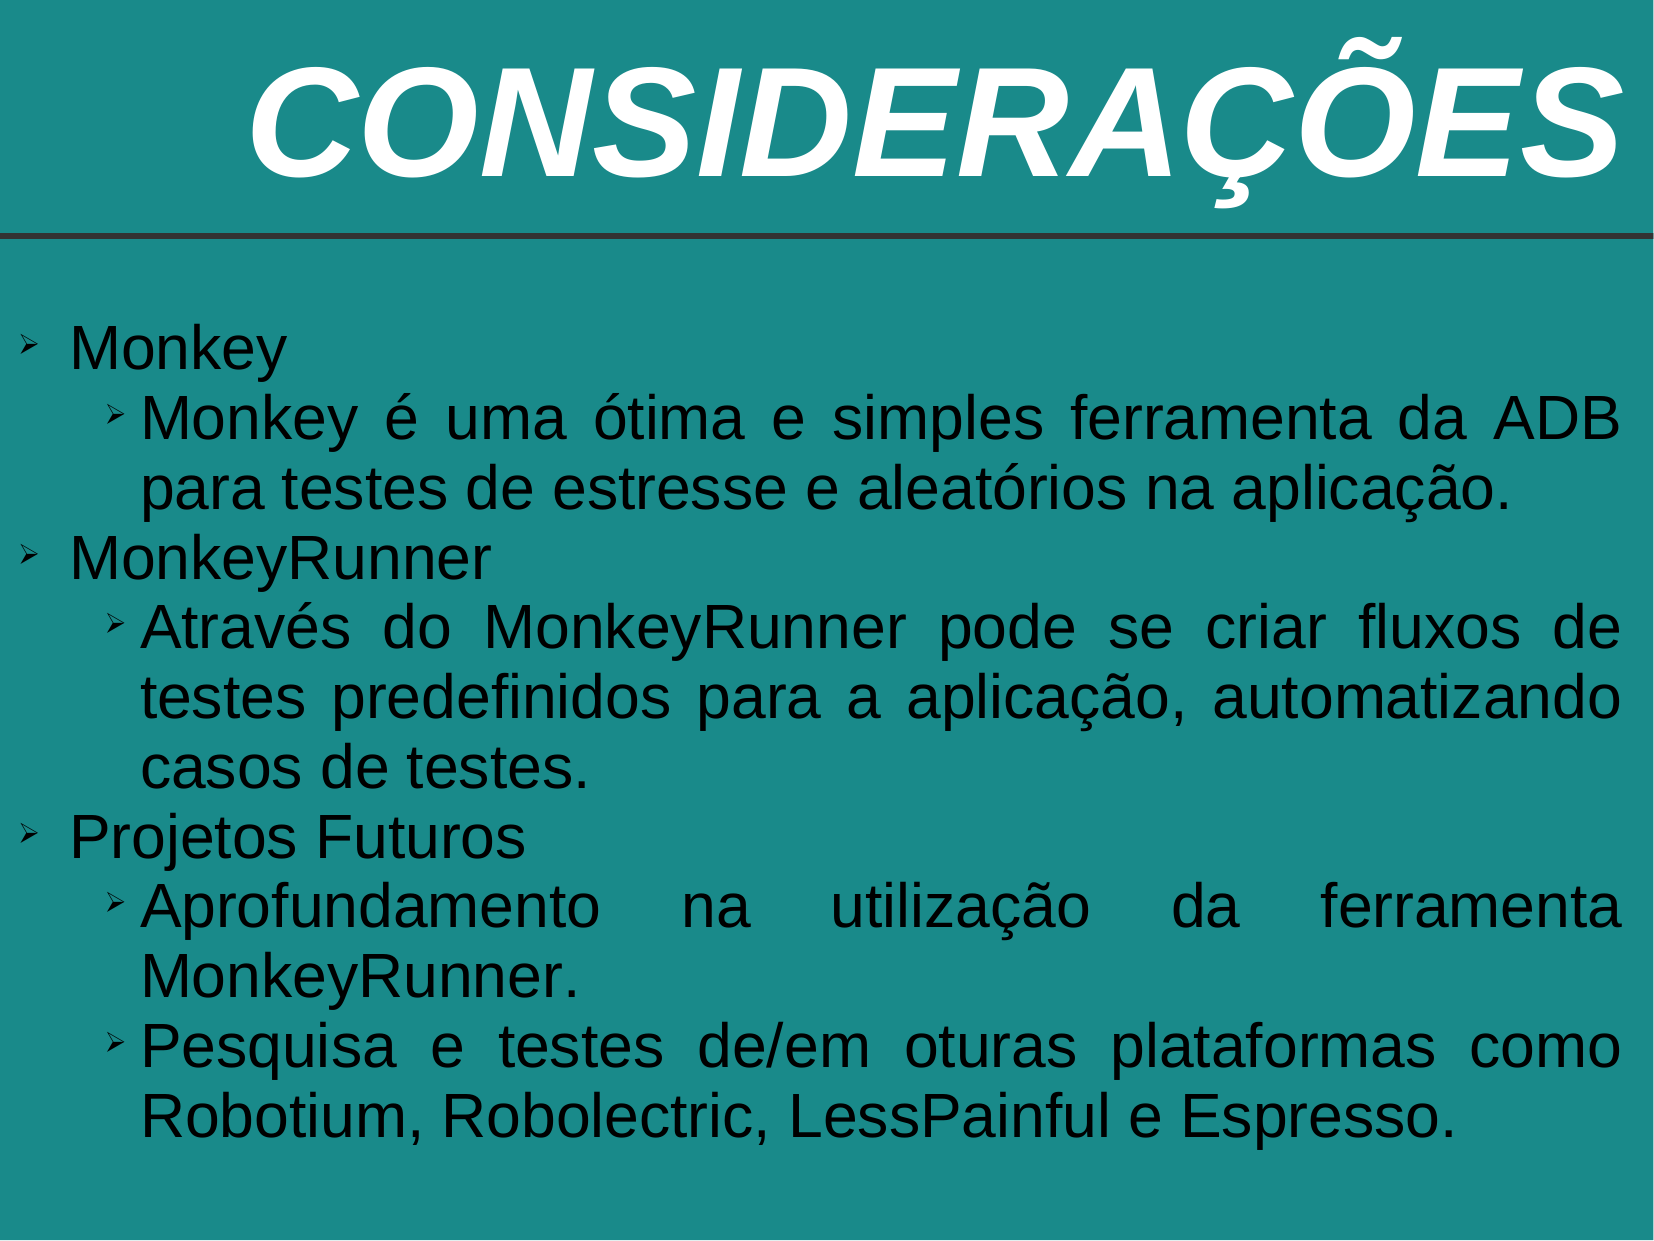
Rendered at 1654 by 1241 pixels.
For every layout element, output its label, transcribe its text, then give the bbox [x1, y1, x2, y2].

text_box [0, 0, 1654, 233]
text_box [0, 239, 1654, 1241]
text_box CONSIDERAÇÕES [15, 27, 1640, 218]
subtitle Monkey Monkey é uma ótima e simples ferramenta da ADB para testes de estresse e aleatórios na aplicação. MonkeyRunner Através do MonkeyRunner pode se criar fluxos de testes predefinidos para a aplicação, automatizando casos de testes. Projetos Futuros Aprofundamento na utilização da ferramenta MonkeyRunner. Pesquisa e testes de/em oturas plataformas como Robotium, Robolectric, LessPainful e Espresso. [18, 311, 1625, 1152]
